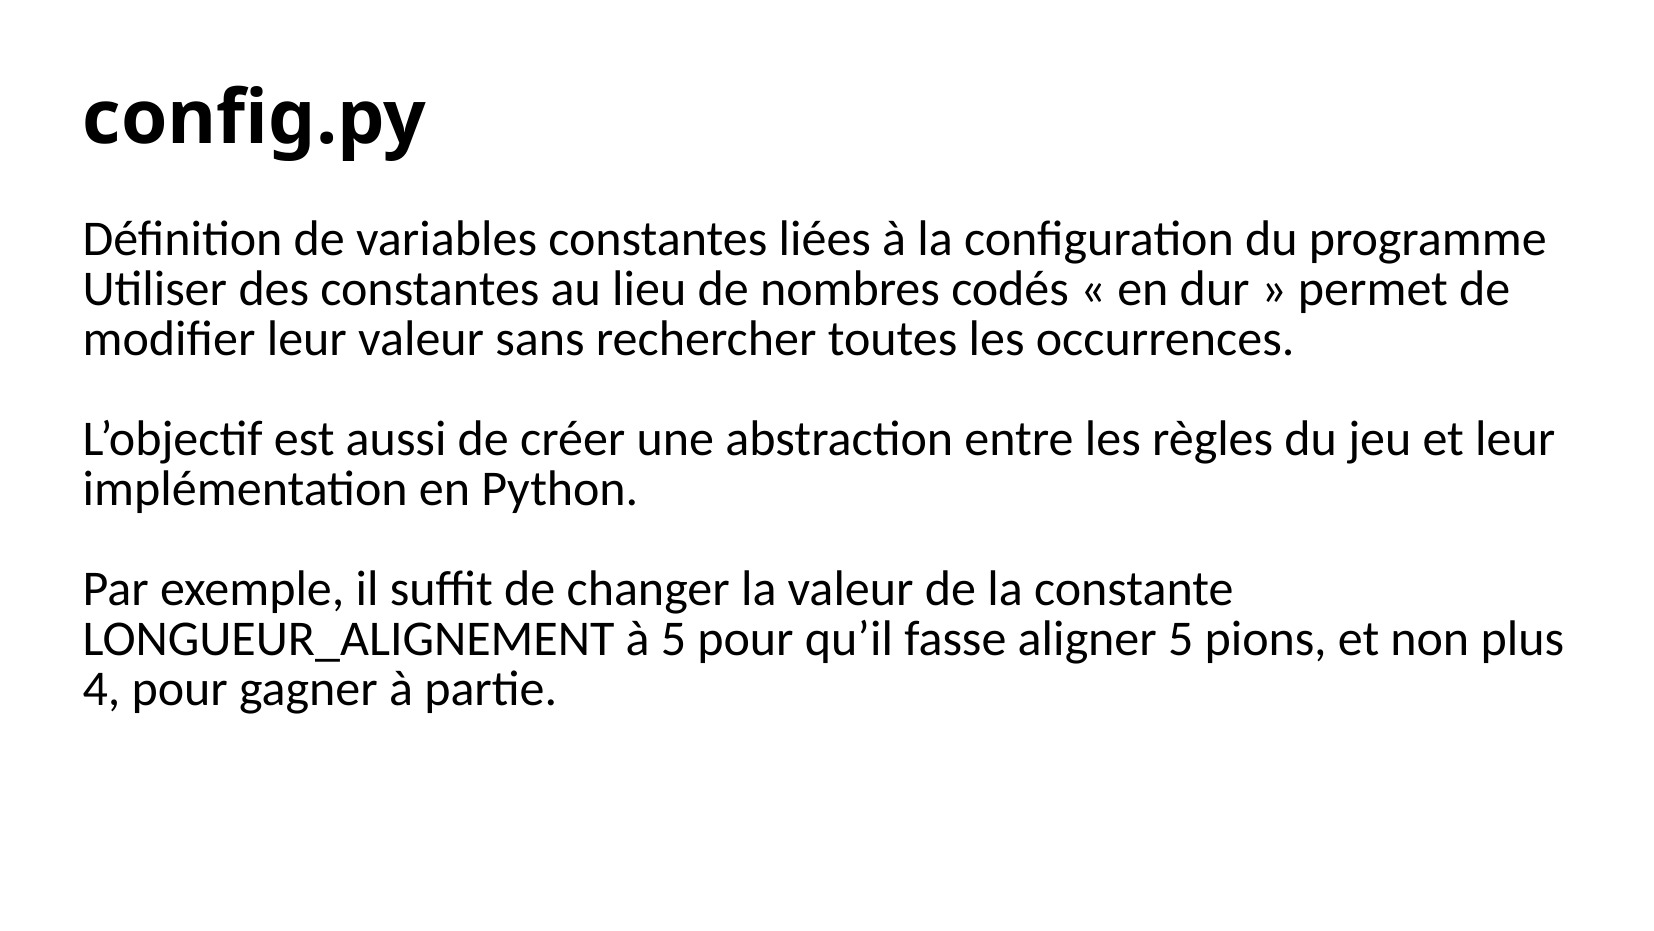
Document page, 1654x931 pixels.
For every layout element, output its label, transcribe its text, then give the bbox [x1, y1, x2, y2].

subtitle Définition de variables constantes liées à la configuration du programme Utiliser des constantes au lieu de nombres codés « en dur » permet de modifier leur valeur sans rechercher toutes les occurrences. L’objectif est aussi de créer une abstraction entre les règles du jeu et leur implémentation en Python. Par exemple, il suffit de changer la valeur de la constante LONGUEUR_ALIGNEMENT à 5 pour qu’il fasse aligner 5 pions, et non plus 4, pour gagner à partie. [82, 217, 1571, 758]
title config.py [82, 37, 1571, 193]
